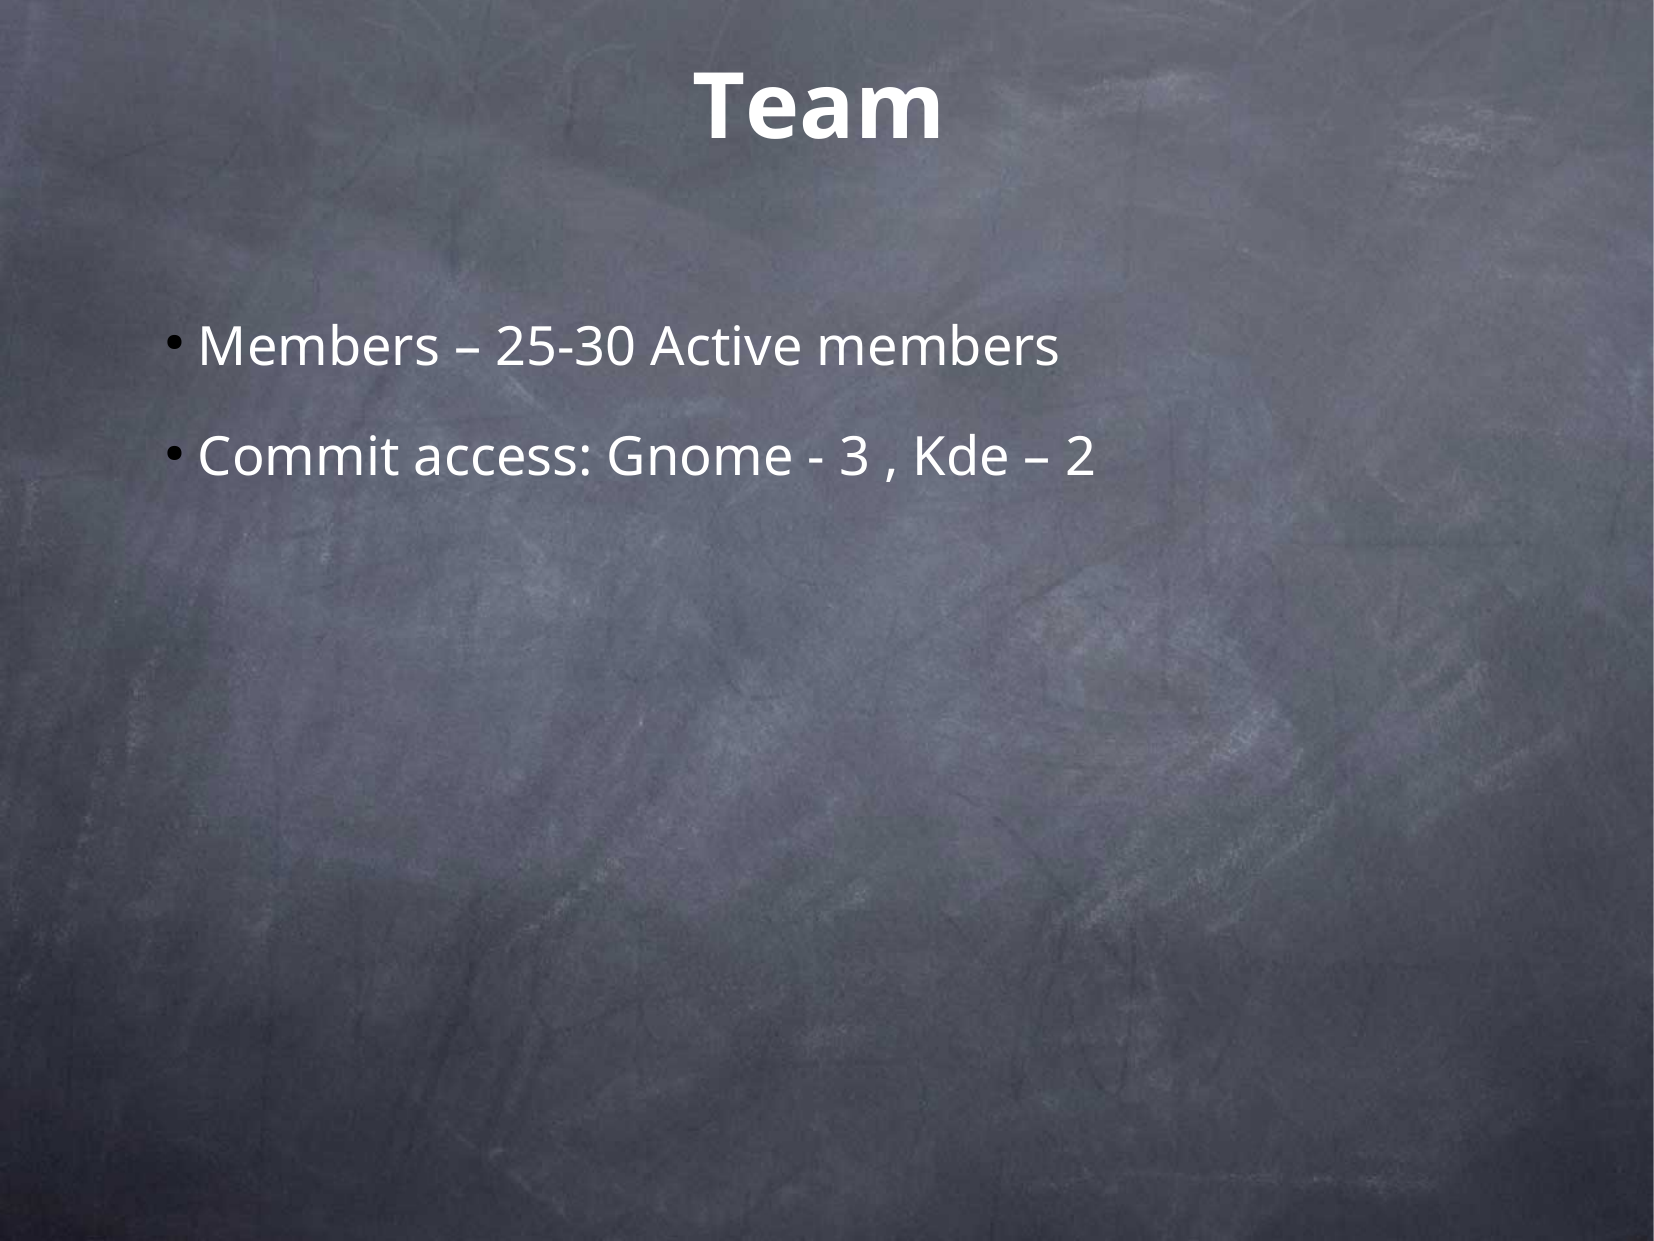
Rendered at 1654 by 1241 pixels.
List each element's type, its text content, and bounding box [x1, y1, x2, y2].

picture [0, 0, 1654, 1241]
text_box Members – 25-30 Active members Commit access: Gnome - 3 , Kde – 2 [150, 262, 1426, 901]
title Team [75, 37, 1564, 169]
